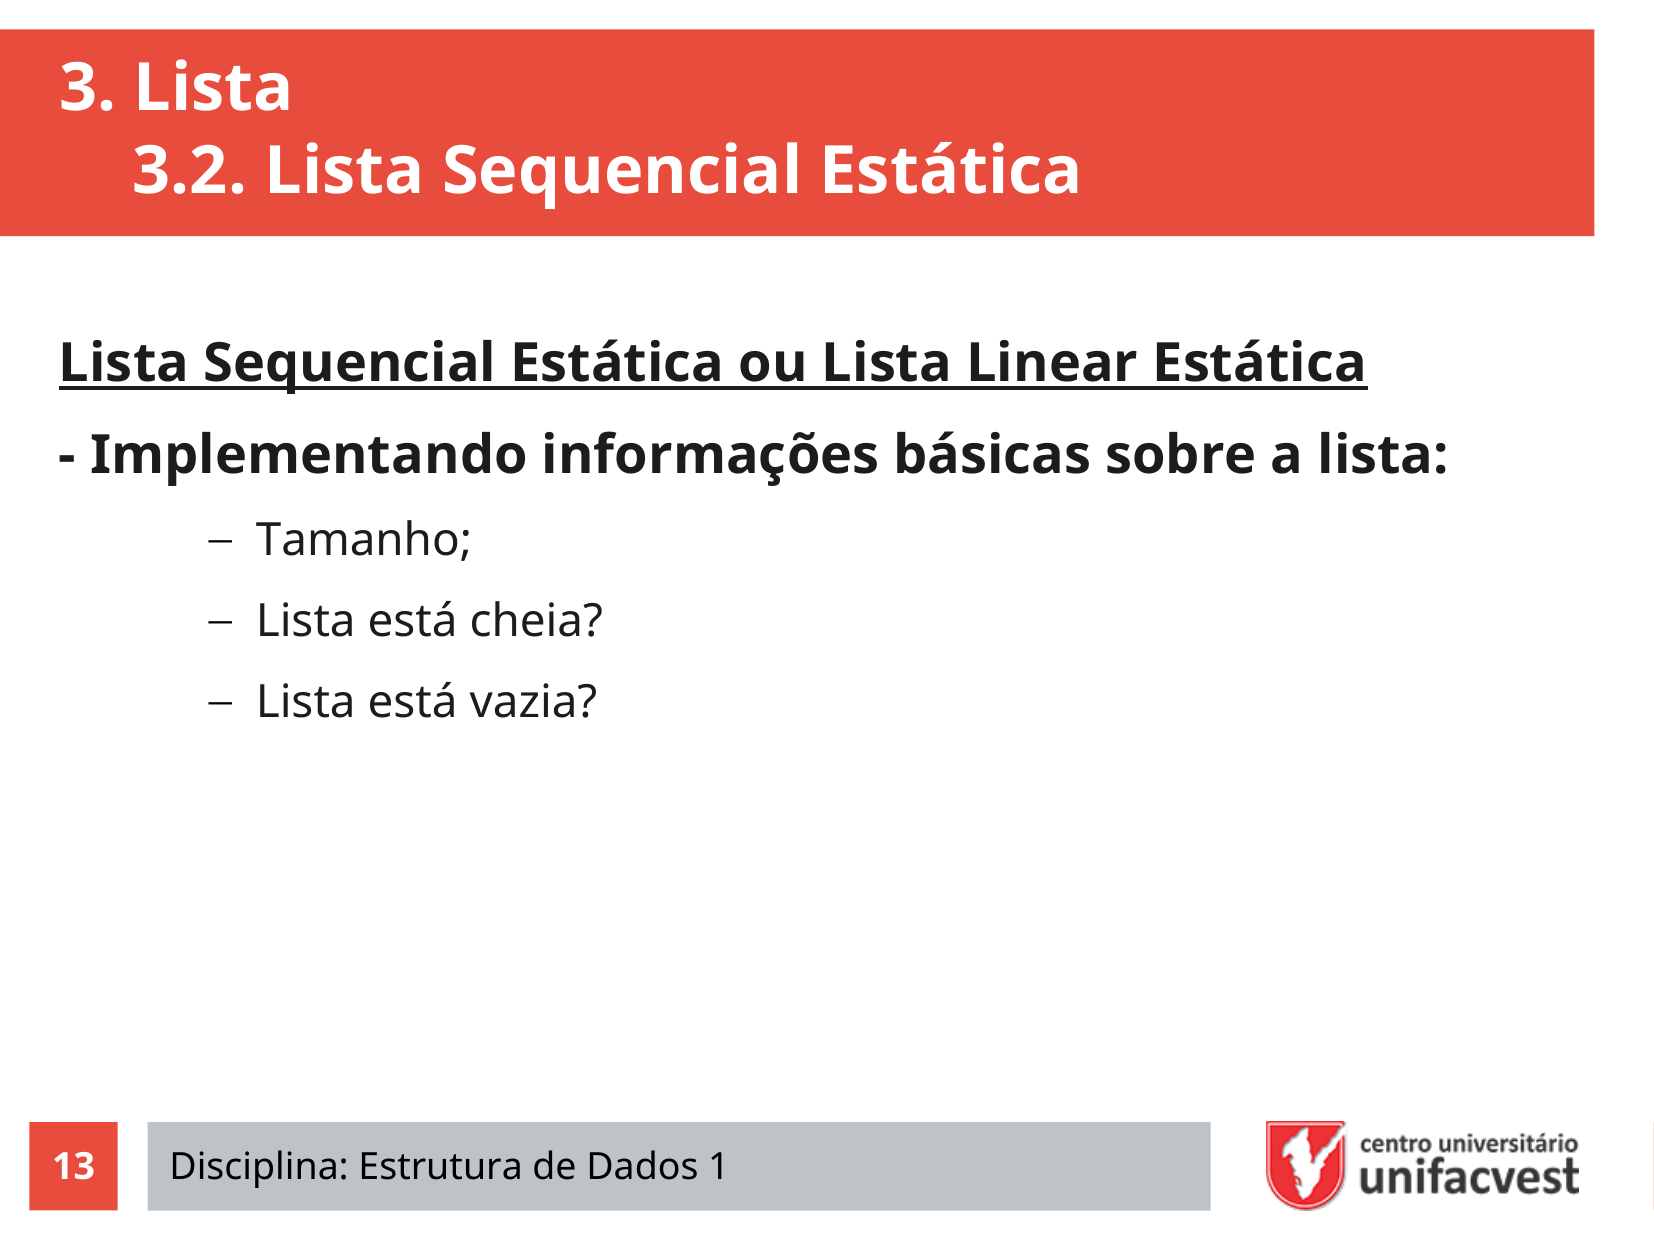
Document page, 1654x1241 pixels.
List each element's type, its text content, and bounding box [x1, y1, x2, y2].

picture [1266, 1121, 1579, 1211]
list Lista Sequencial Estática ou Lista Linear Estática - Implementando informações básicas sobre a lista: Tamanho; Lista está cheia? Lista está vazia? [59, 324, 1566, 1093]
title 3. Lista 3.2. Lista Sequencial Estática [59, 59, 1595, 207]
text_box Disciplina: Estrutura de Dados 1 [154, 1132, 1205, 1196]
text_box [1238, 1120, 1654, 1212]
